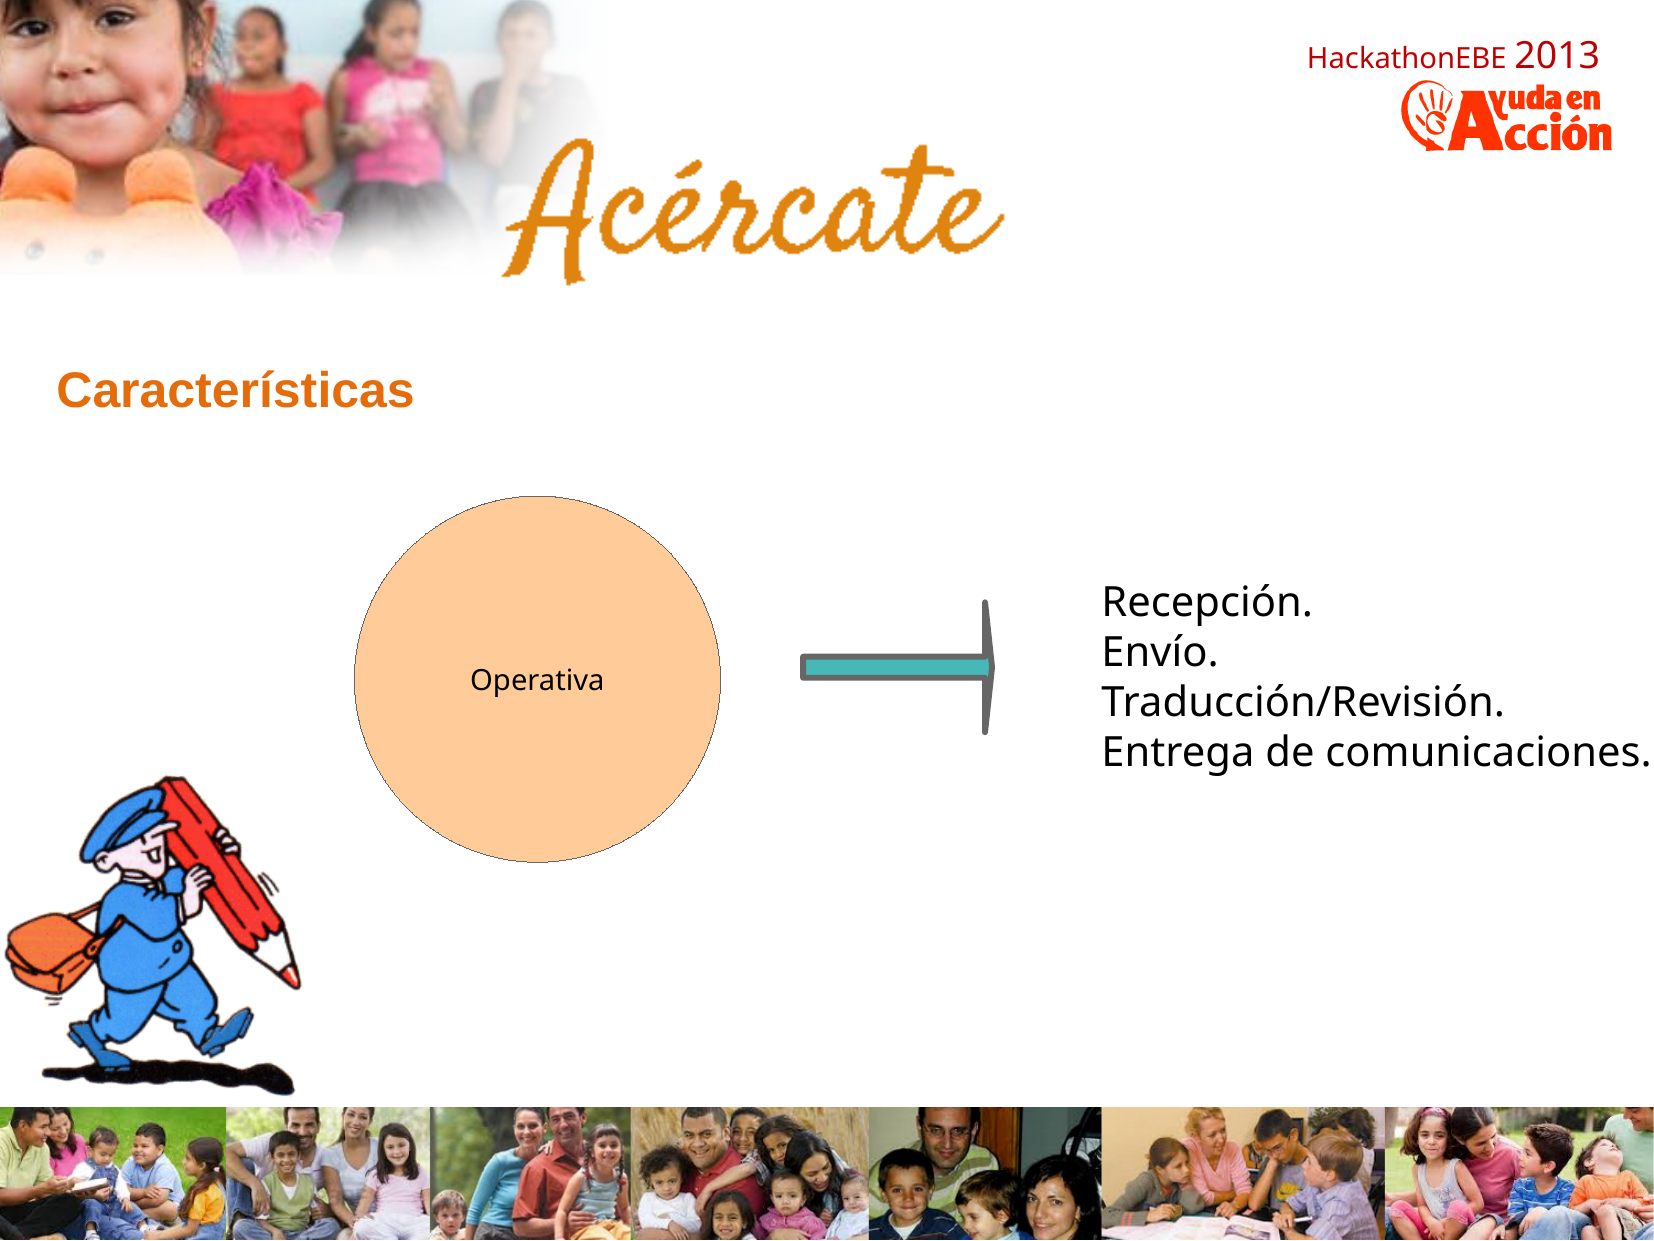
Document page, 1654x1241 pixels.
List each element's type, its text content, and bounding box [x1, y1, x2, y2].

picture [0, 772, 307, 1101]
text_box Recepción. Envío. Traducción/Revisión. Entrega de comunicaciones. [1086, 566, 1654, 860]
text_box HackathonEBE 2013 [496, 0, 1601, 107]
text_box [803, 602, 993, 733]
picture [0, 0, 1612, 313]
text_box Operativa [354, 496, 721, 863]
picture [0, 1107, 1654, 1241]
text_box Características [41, 350, 569, 426]
